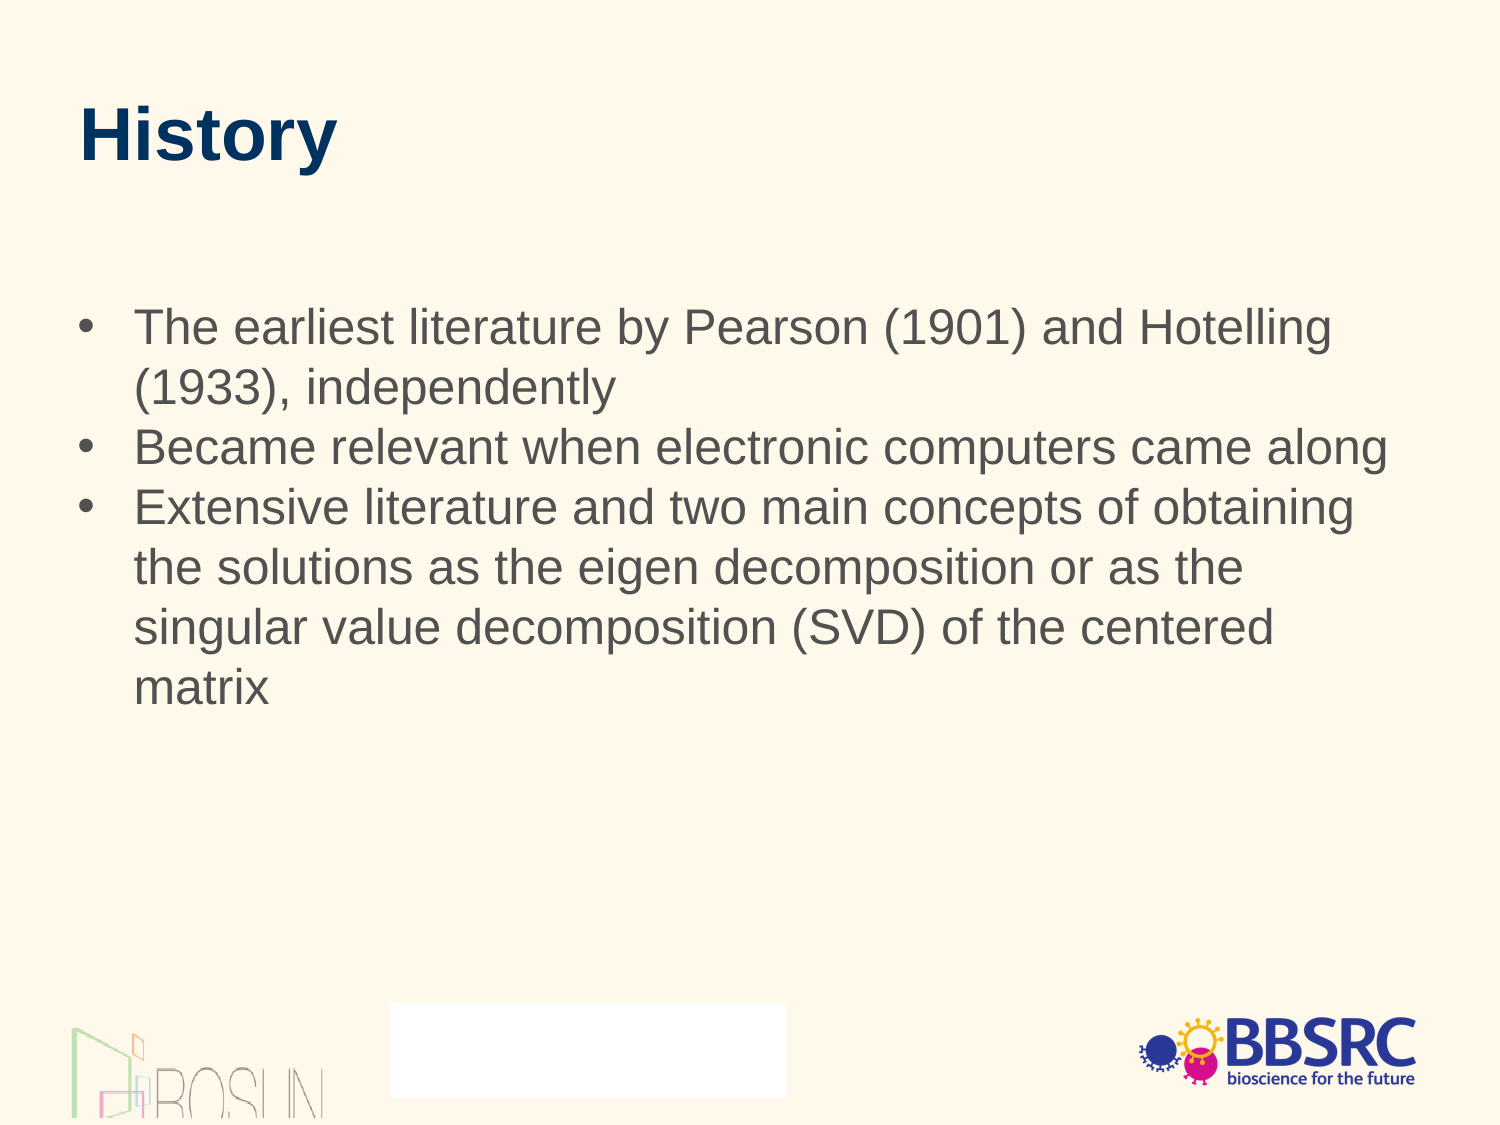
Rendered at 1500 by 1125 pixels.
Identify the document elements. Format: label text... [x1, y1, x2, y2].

text_box History [64, 78, 1425, 185]
picture [64, 975, 336, 1118]
text_box The earliest literature by Pearson (1901) and Hotelling (1933), independently Became relevant when electronic computers came along Extensive literature and two main concepts of obtaining the solutions as the eigen decomposition or as the singular value decomposition (SVD) of the centered matrix [62, 287, 1425, 975]
picture [1137, 1014, 1416, 1092]
